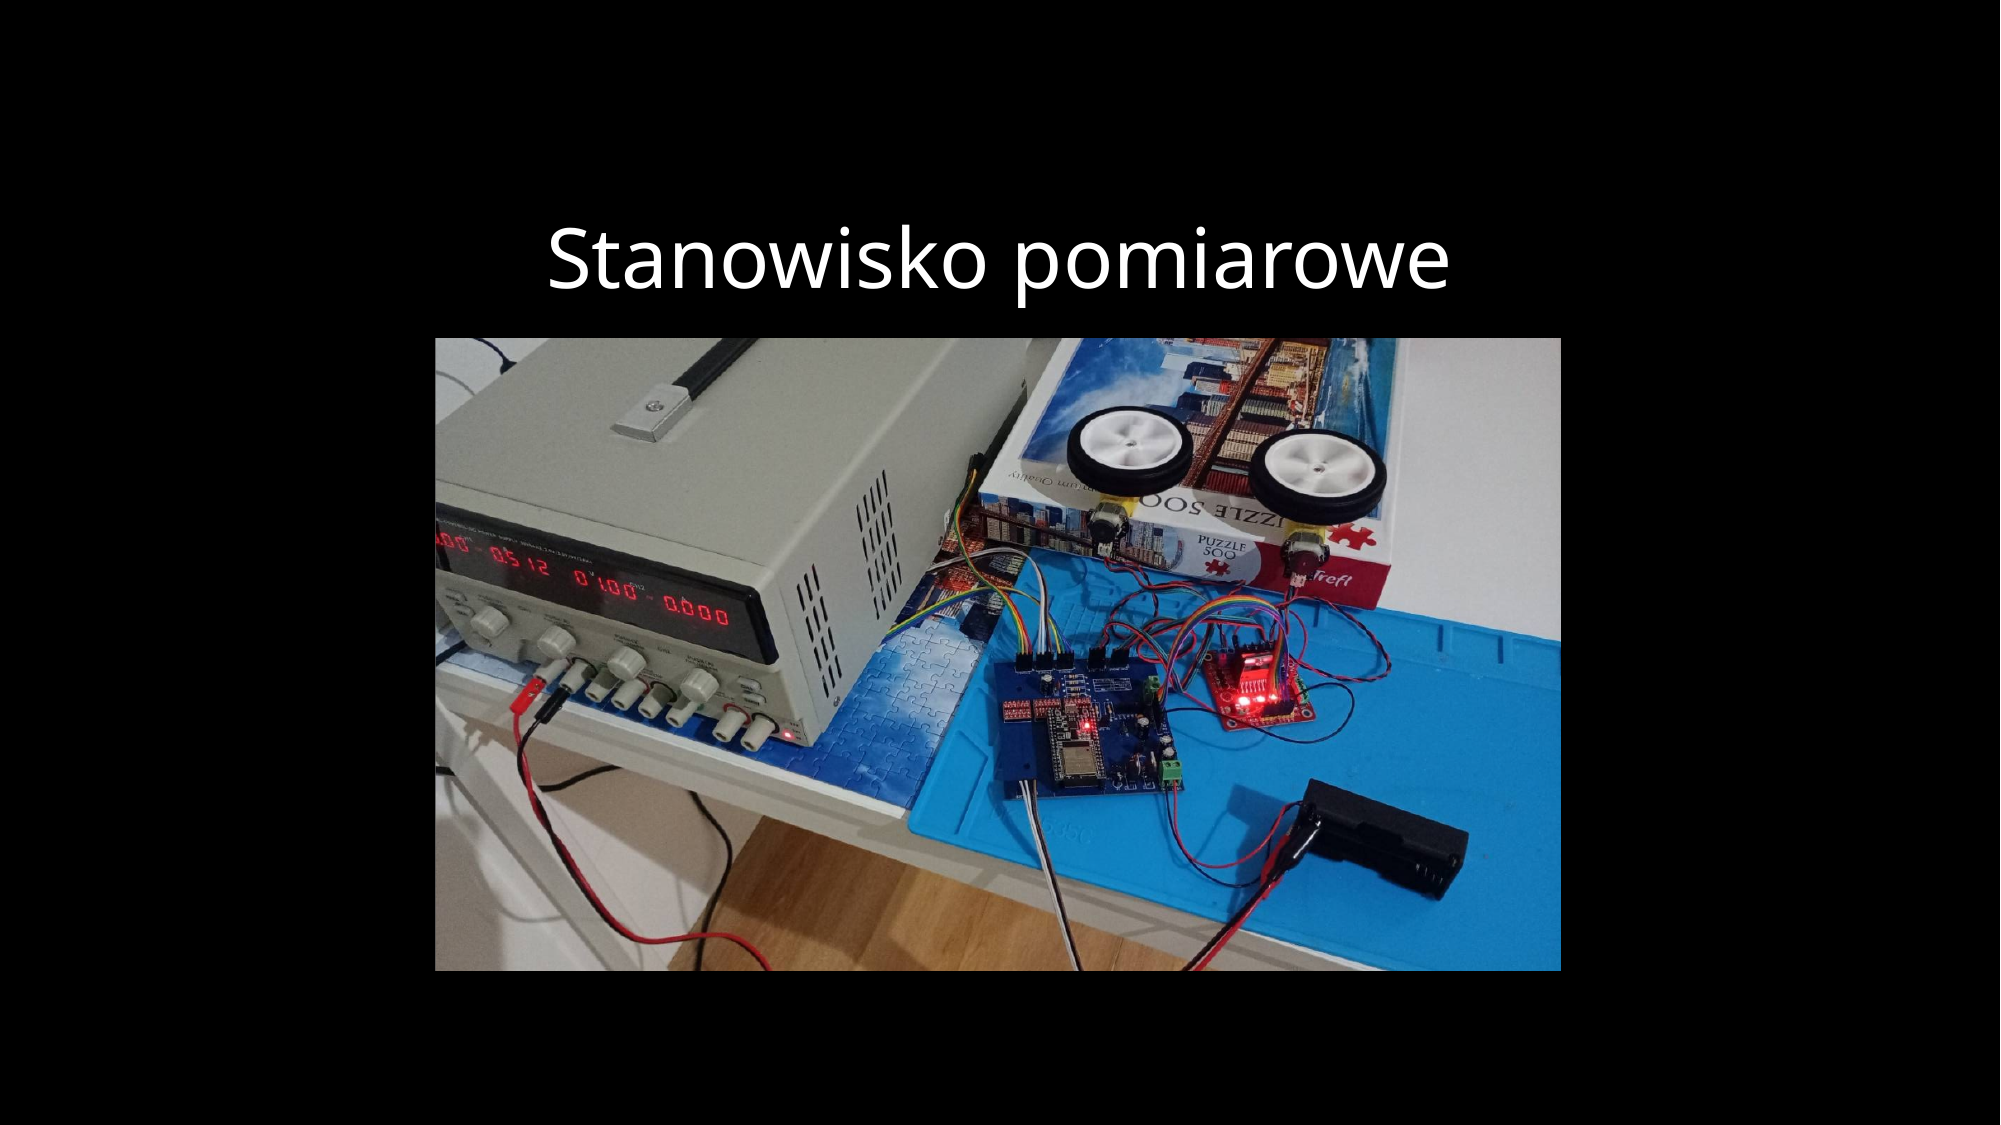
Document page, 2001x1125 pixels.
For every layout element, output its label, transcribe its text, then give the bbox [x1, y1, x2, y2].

title Stanowisko pomiarowe [187, 143, 1813, 367]
picture [435, 337, 1561, 971]
